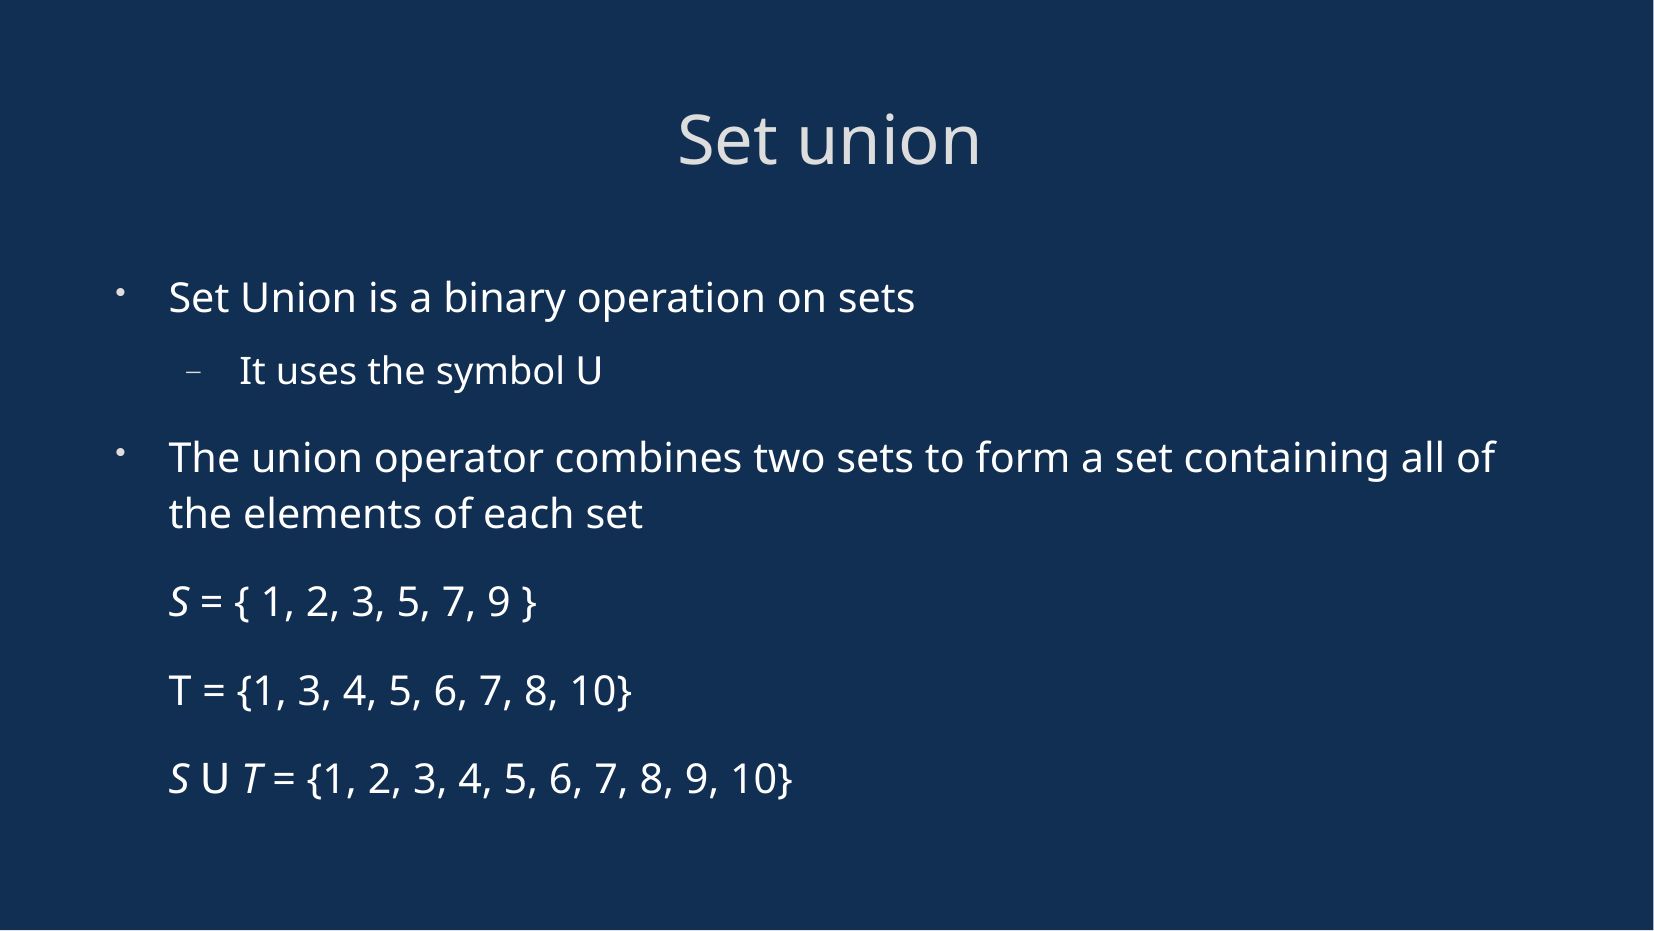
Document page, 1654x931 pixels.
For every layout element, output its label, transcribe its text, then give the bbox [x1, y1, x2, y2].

list Set Union is a binary operation on sets It uses the symbol 𝖴 The union operator combines two sets to form a set containing all of the elements of each set S = { 1, 2, 3, 5, 7, 9 } T = {1, 3, 4, 5, 6, 7, 8, 10} S 𝖴 T = {1, 2, 3, 4, 5, 6, 7, 8, 9, 10} [97, 268, 1563, 806]
title Set union [97, 56, 1563, 220]
